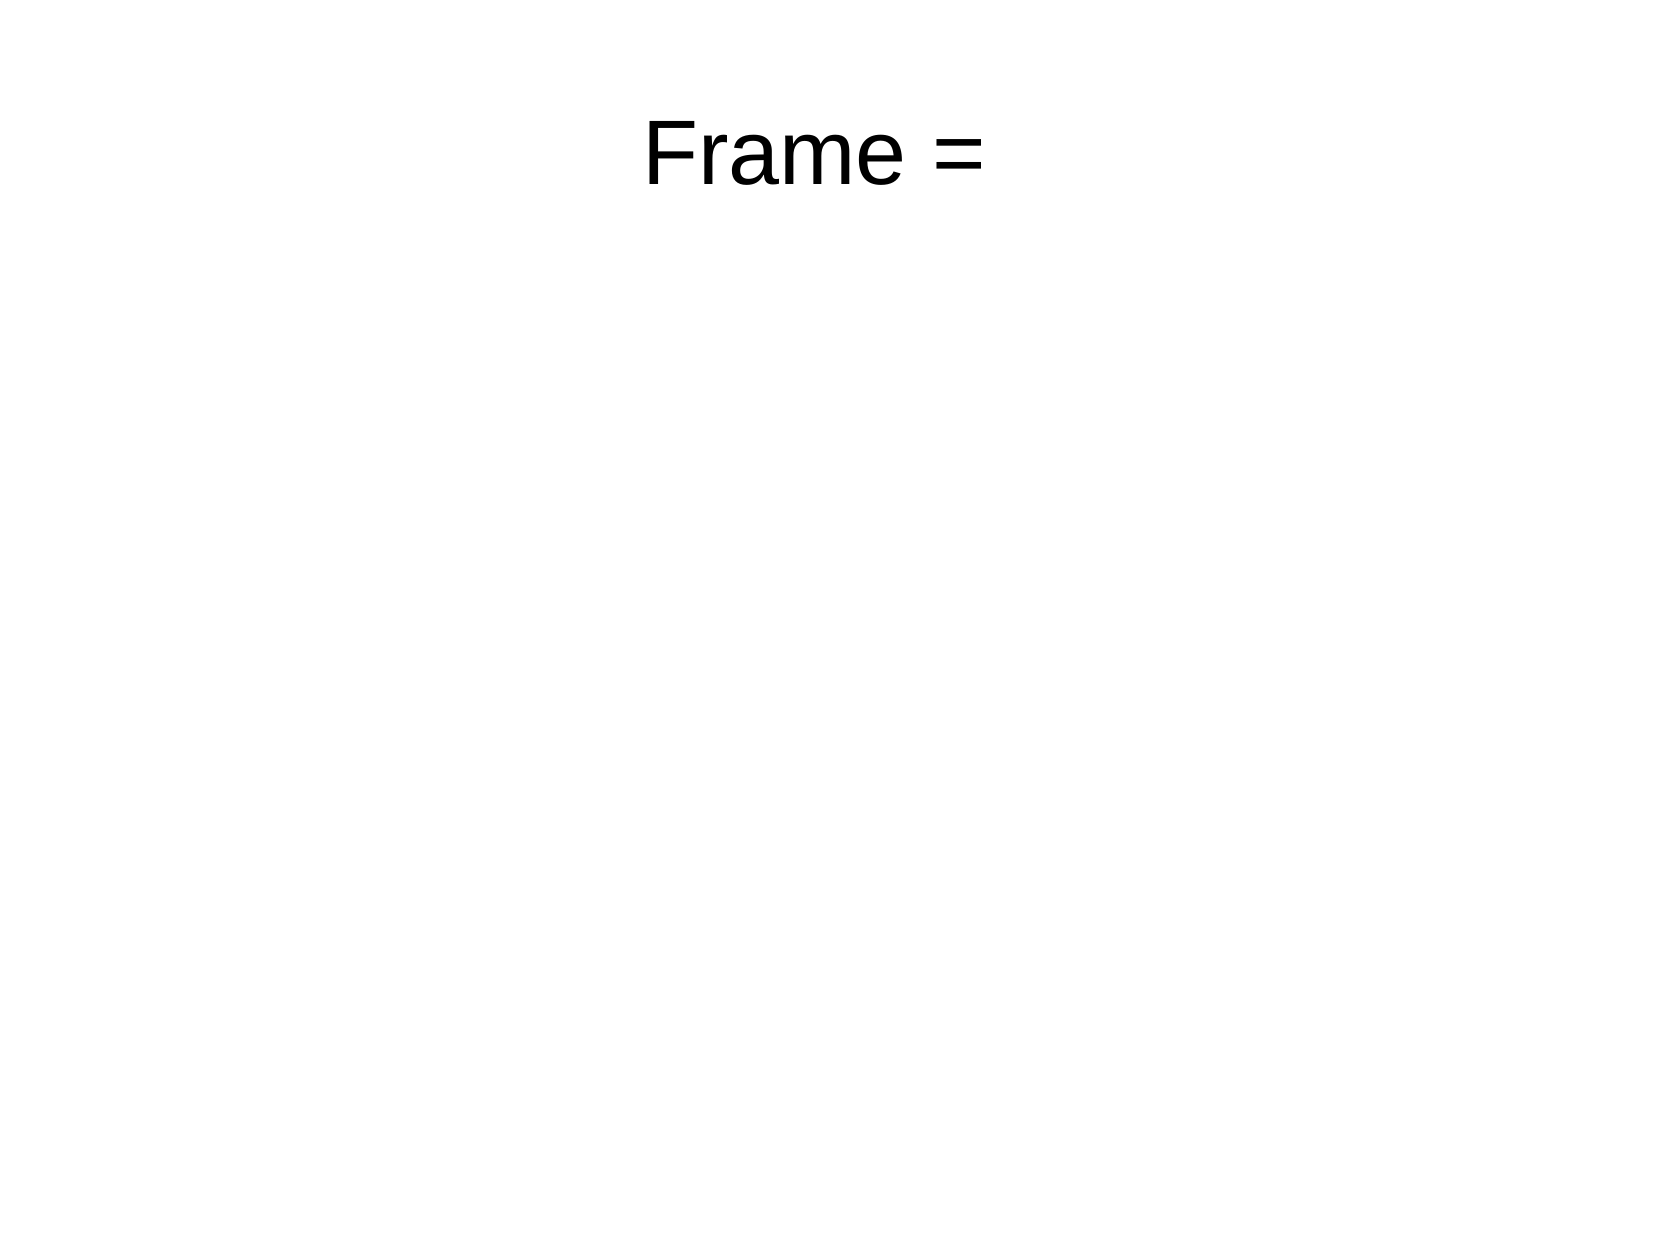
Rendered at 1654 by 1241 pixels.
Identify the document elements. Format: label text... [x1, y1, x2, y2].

title Frame = [82, 49, 1571, 257]
